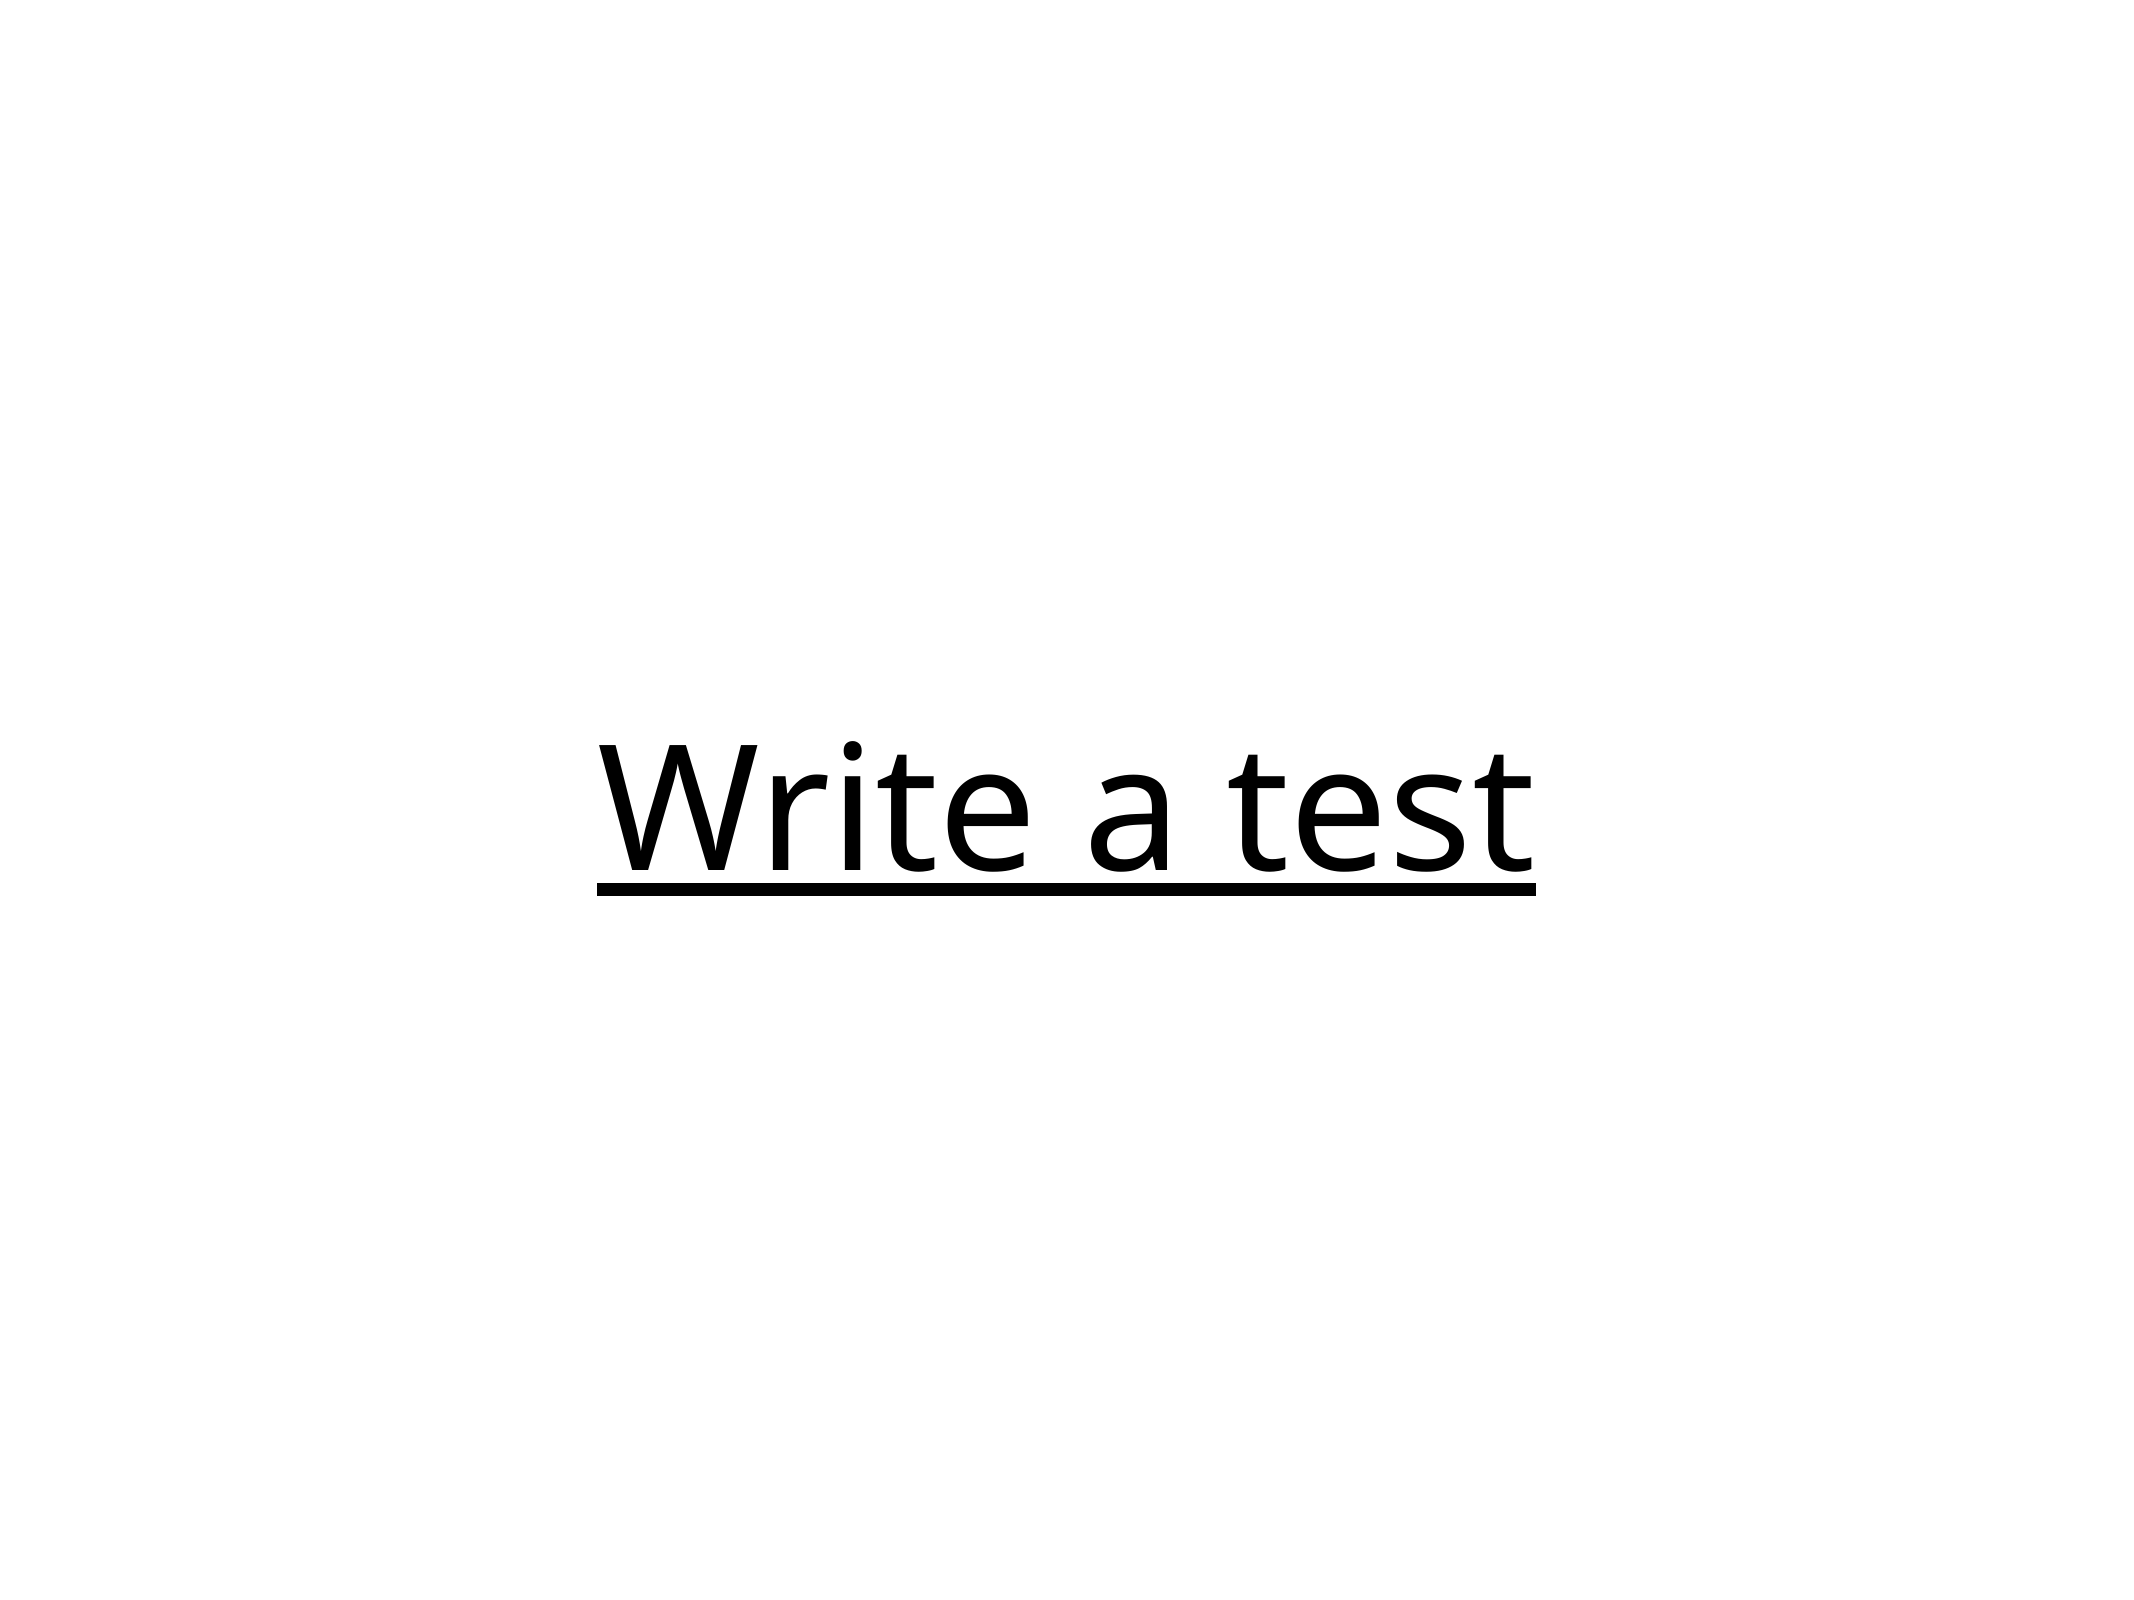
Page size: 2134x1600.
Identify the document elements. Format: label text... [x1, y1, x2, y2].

title Write a test [208, 487, 1925, 1113]
